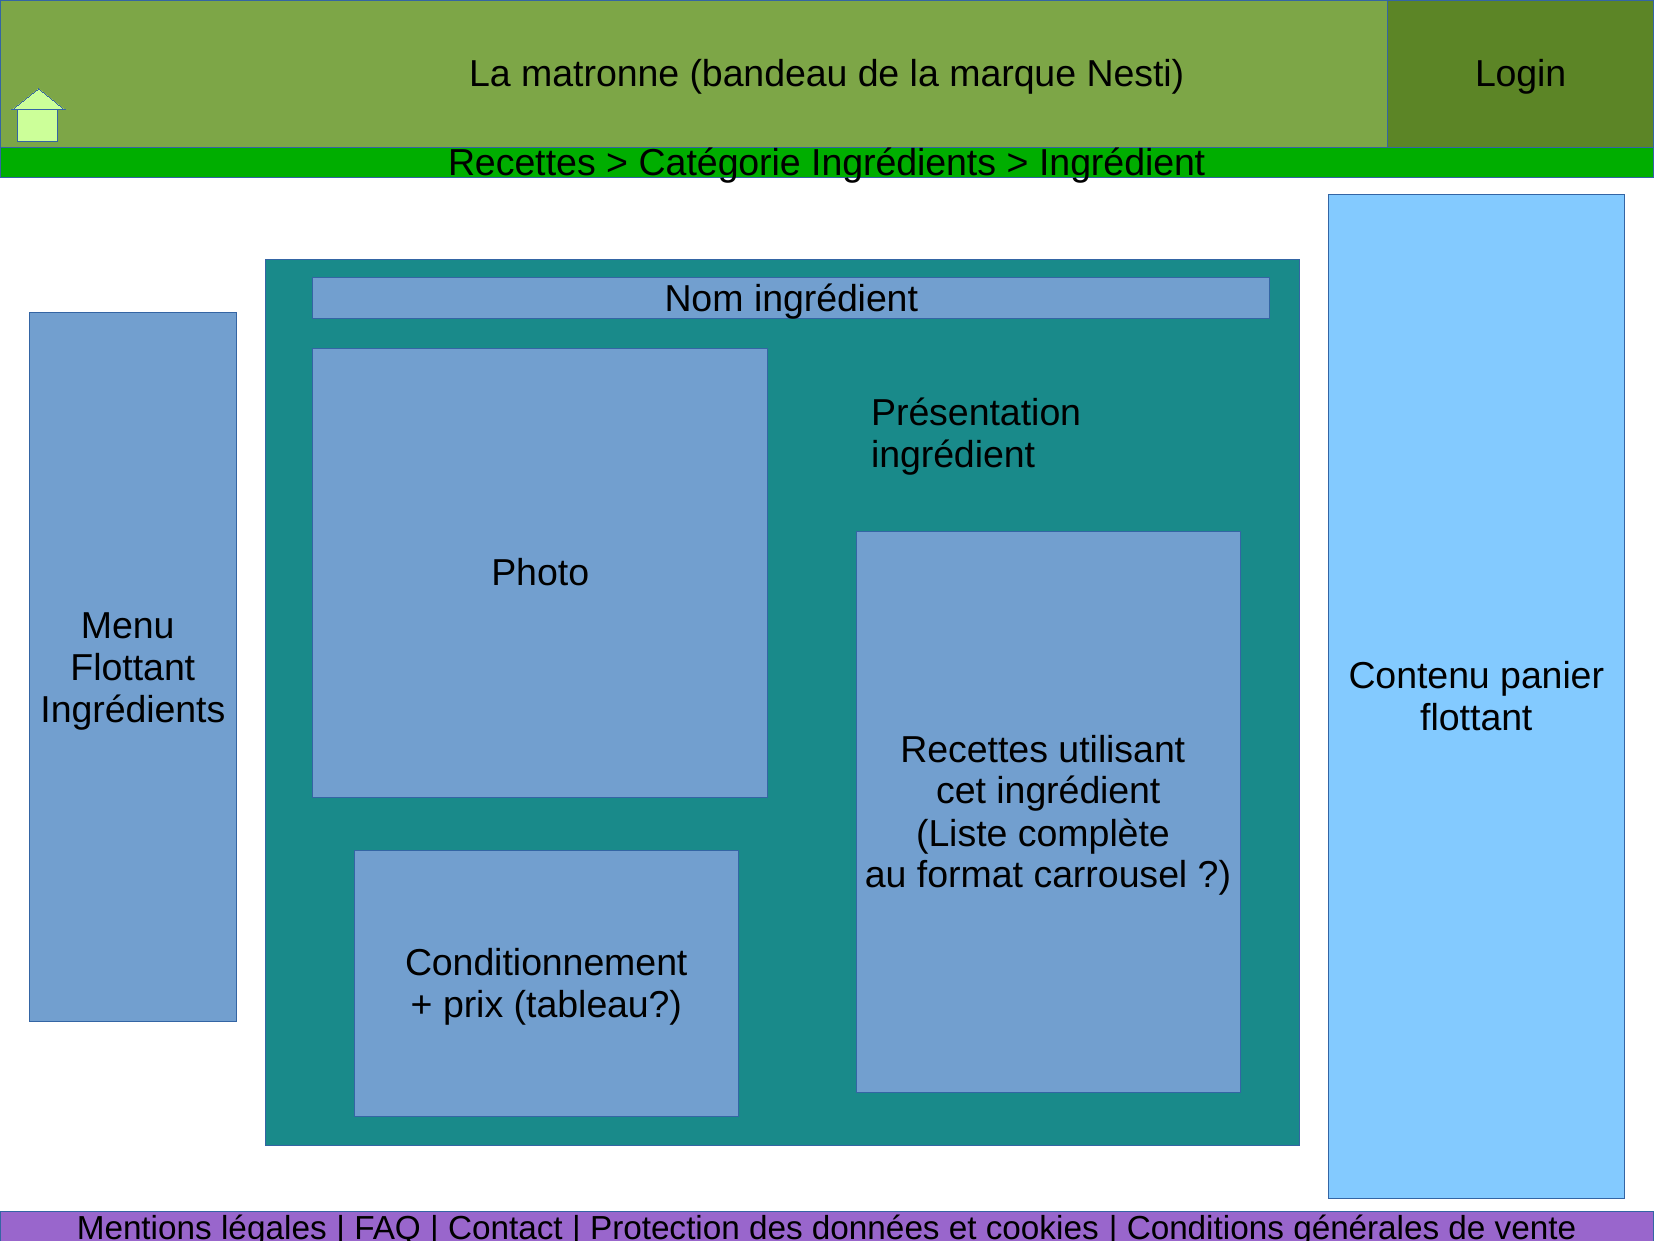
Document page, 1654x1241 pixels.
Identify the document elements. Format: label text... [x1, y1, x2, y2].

text_box Contenu panier flottant [1328, 194, 1625, 1199]
text_box Menu Flottant Ingrédients [29, 312, 237, 1022]
text_box Recettes > Catégorie Ingrédients > Ingrédient [0, 147, 1654, 178]
text_box La matronne (bandeau de la marque Nesti) [0, 0, 1387, 147]
text_box Conditionnement + prix (tableau?) [354, 850, 739, 1117]
text_box Recettes utilisant cet ingrédient (Liste complète au format carrousel ?) [856, 531, 1241, 1093]
text_box Mentions légales | FAQ | Contact | Protection des données et cookies | Conditions générales de vente [0, 1211, 1654, 1241]
text_box Photo [312, 348, 768, 798]
text_box [11, 88, 66, 142]
text_box Login [1387, 0, 1654, 147]
text_box [265, 259, 1300, 1146]
text_box Nom ingrédient [312, 277, 1270, 319]
text_box Présentation ingrédient [856, 383, 1211, 531]
